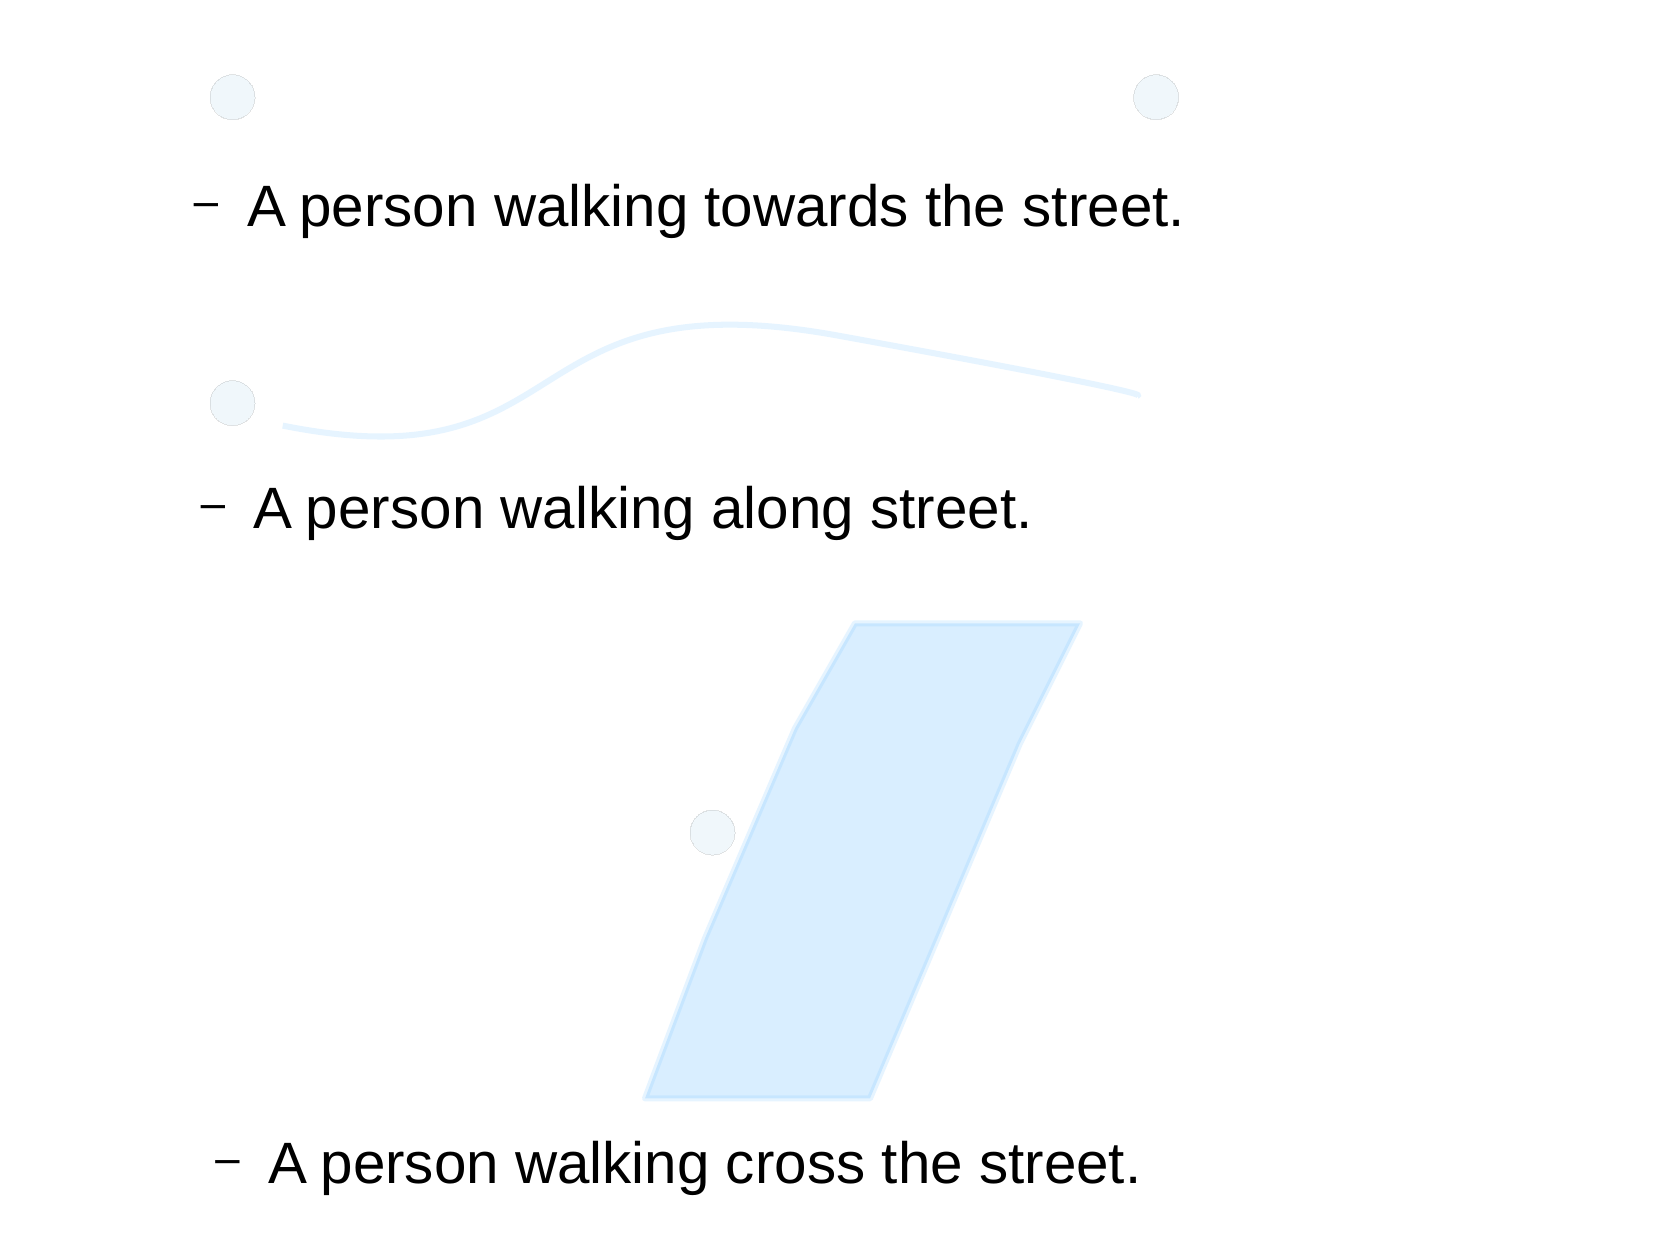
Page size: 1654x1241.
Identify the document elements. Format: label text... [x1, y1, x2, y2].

text_box [690, 810, 736, 856]
text_box [210, 74, 256, 120]
text_box [1133, 74, 1179, 120]
text_box A person walking towards the street. [105, 173, 1499, 254]
text_box A person walking along street. [112, 475, 1036, 630]
text_box [645, 623, 1081, 1099]
text_box [210, 380, 256, 426]
text_box A person walking cross the street. [126, 1130, 1243, 1241]
